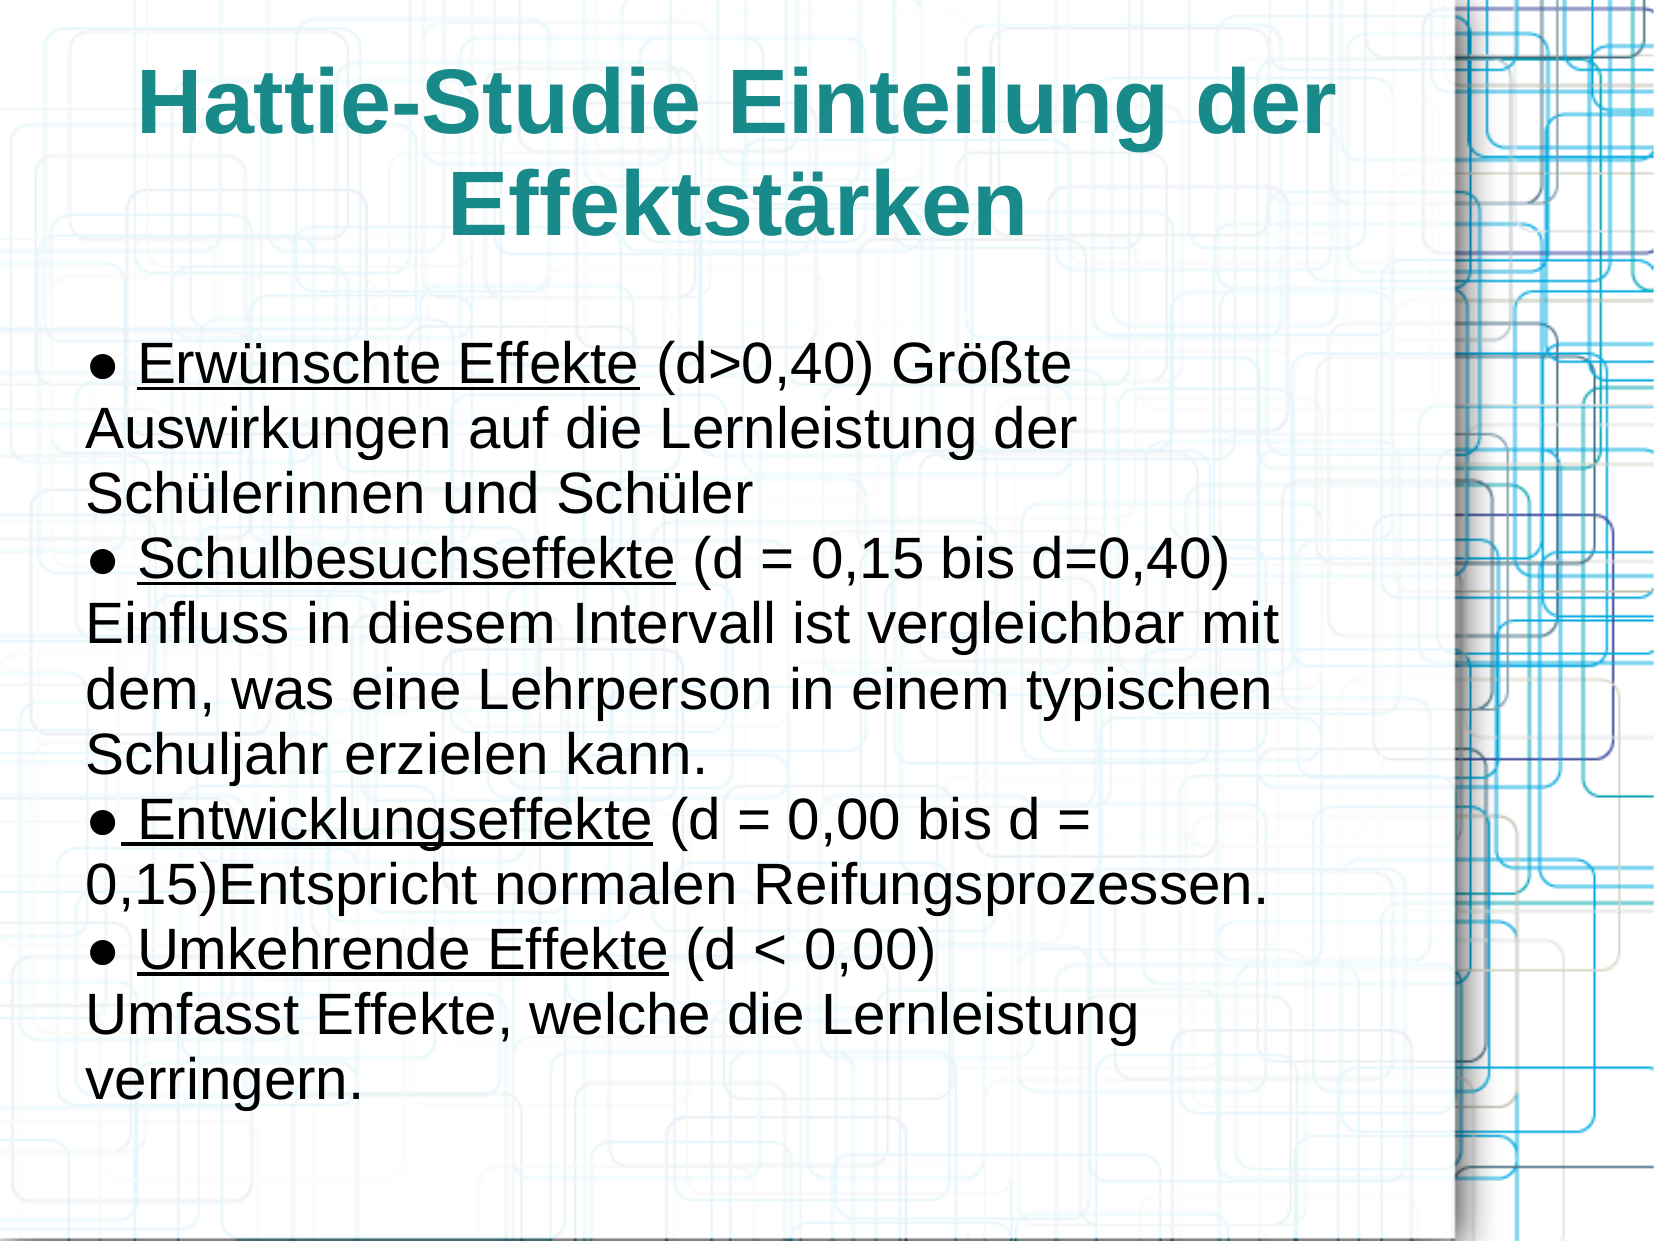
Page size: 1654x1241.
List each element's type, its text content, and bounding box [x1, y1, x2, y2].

title Hattie-Studie Einteilung der Effektstärken [59, 49, 1418, 257]
picture [0, 0, 1654, 1241]
text_box ● Erwünschte Effekte (d>0,40) Größte Auswirkungen auf die Lernleistung der Schülerinnen und Schüler ● Schulbesuchseffekte (d = 0,15 bis d=0,40) Einfluss in diesem Intervall ist vergleichbar mit dem, was eine Lehrperson in einem typischen Schuljahr erzielen kann. ● Entwicklungseffekte (d = 0,00 bis d = 0,15)Entspricht normalen Reifungsprozessen. ● Umkehrende Effekte (d < 0,00) Umfasst Effekte, welche die Lernleistung verringern. [70, 323, 1441, 1241]
